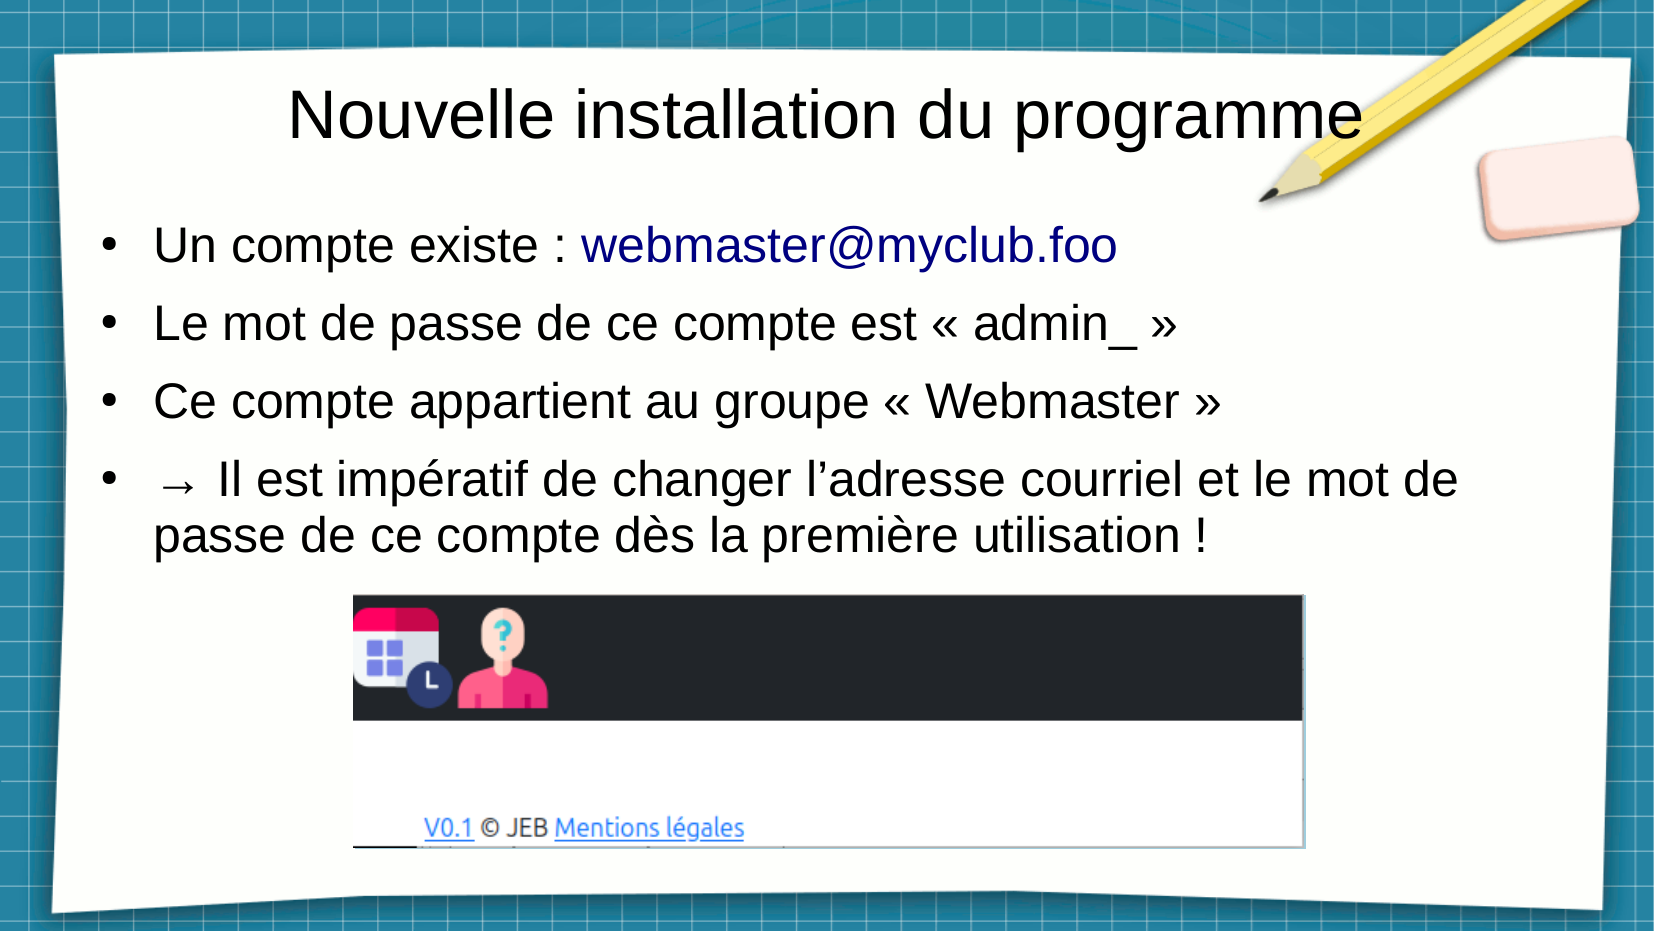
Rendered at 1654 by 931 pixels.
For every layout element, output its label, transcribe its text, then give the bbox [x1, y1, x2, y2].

title Nouvelle installation du programme [82, 37, 1571, 193]
list Un compte existe : webmaster@myclub.foo Le mot de passe de ce compte est « admin_ » Ce compte appartient au groupe « Webmaster » → Il est impératif de changer l’adresse courriel et le mot de passe de ce compte dès la première utilisation ! [82, 217, 1571, 758]
picture [0, 0, 1654, 931]
